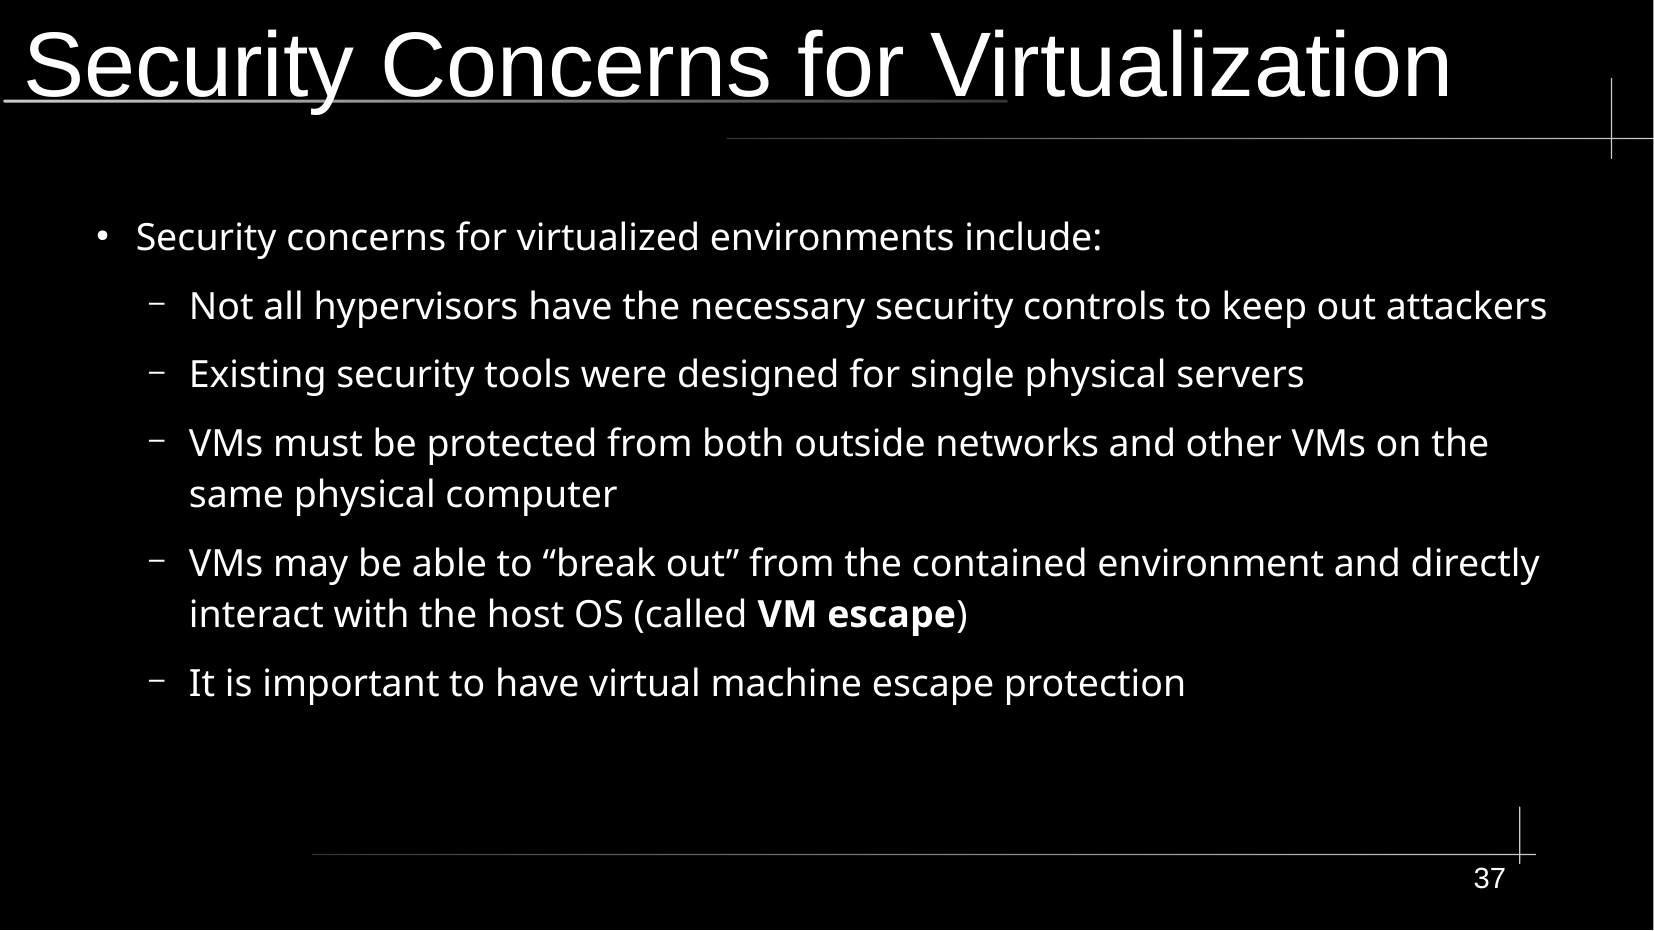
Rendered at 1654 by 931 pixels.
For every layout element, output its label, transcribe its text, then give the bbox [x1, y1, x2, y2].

title Security Concerns for Virtualization [23, 11, 1589, 119]
list Security concerns for virtualized environments include: Not all hypervisors have the necessary security controls to keep out attackers Existing security tools were designed for single physical servers VMs must be protected from both outside networks and other VMs on the same physical computer VMs may be able to “break out” from the contained environment and directly interact with the host OS (called VM escape) It is important to have virtual machine escape protection [82, 210, 1571, 750]
